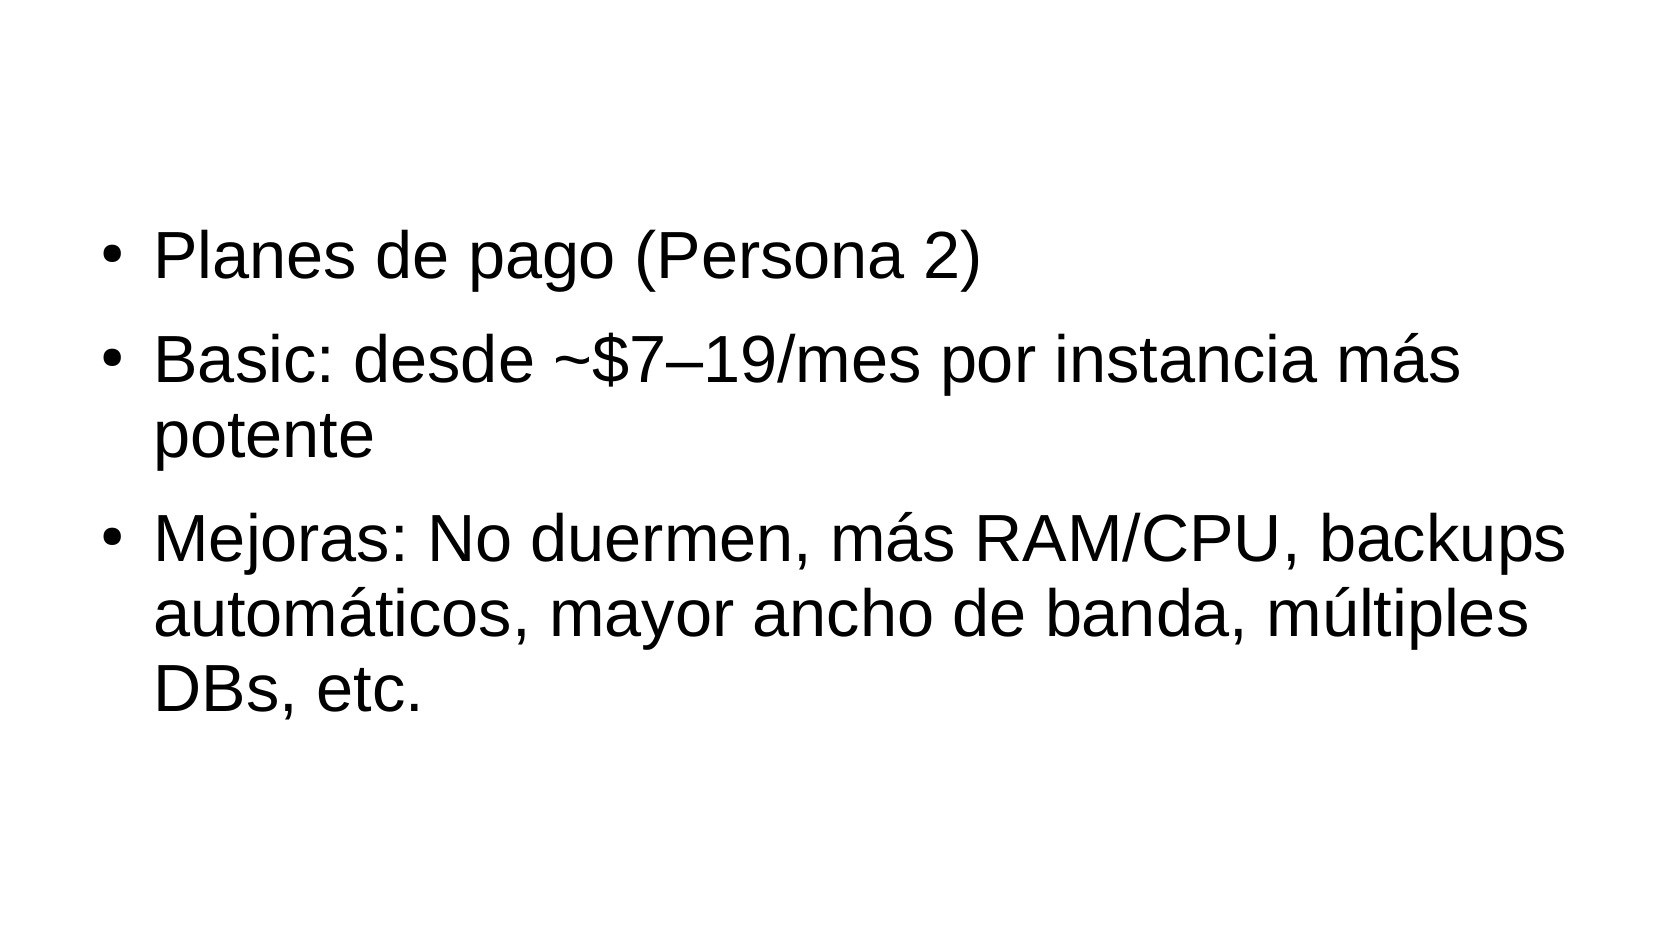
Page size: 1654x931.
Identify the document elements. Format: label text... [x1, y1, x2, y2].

list Planes de pago (Persona 2) Basic: desde ~$7–19/mes por instancia más potente Mejoras: No duermen, más RAM/CPU, backups automáticos, mayor ancho de banda, múltiples DBs, etc. [82, 217, 1571, 758]
